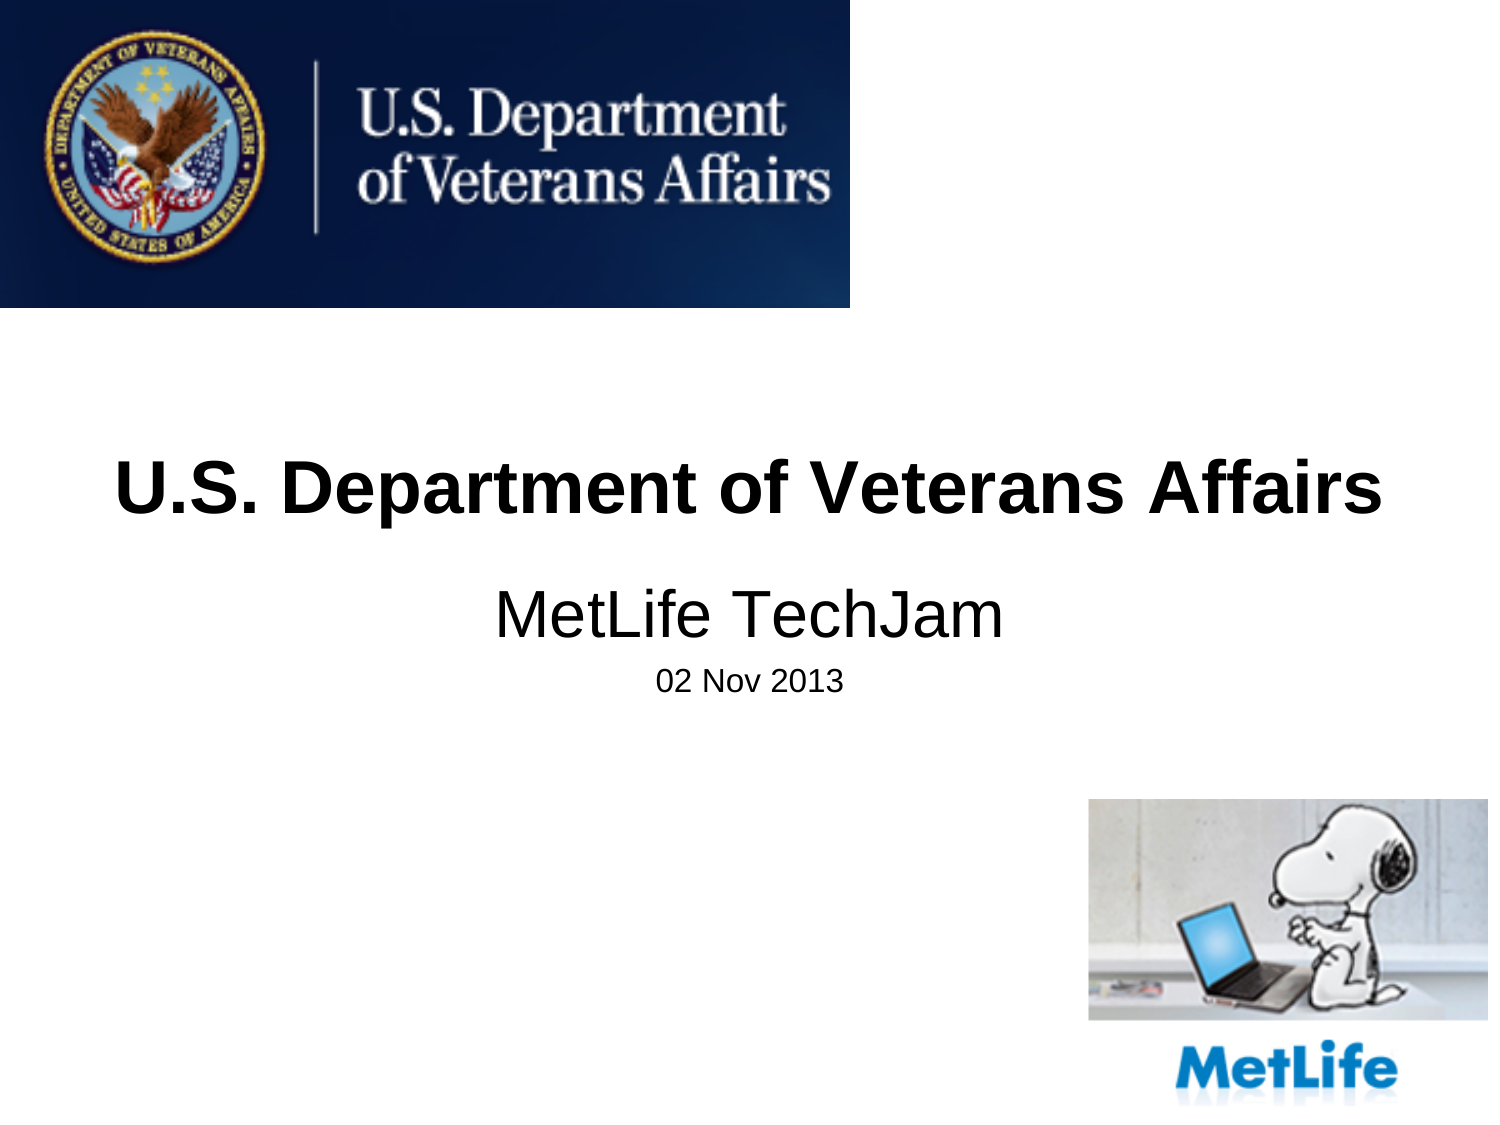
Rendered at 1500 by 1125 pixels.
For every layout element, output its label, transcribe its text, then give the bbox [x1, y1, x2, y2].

picture [1173, 1037, 1401, 1108]
picture [1087, 799, 1488, 1023]
title U.S. Department of Veterans Affairs [62, 362, 1438, 604]
subtitle MetLife TechJam 02 Nov 2013 [225, 563, 1276, 851]
picture [0, 0, 850, 308]
